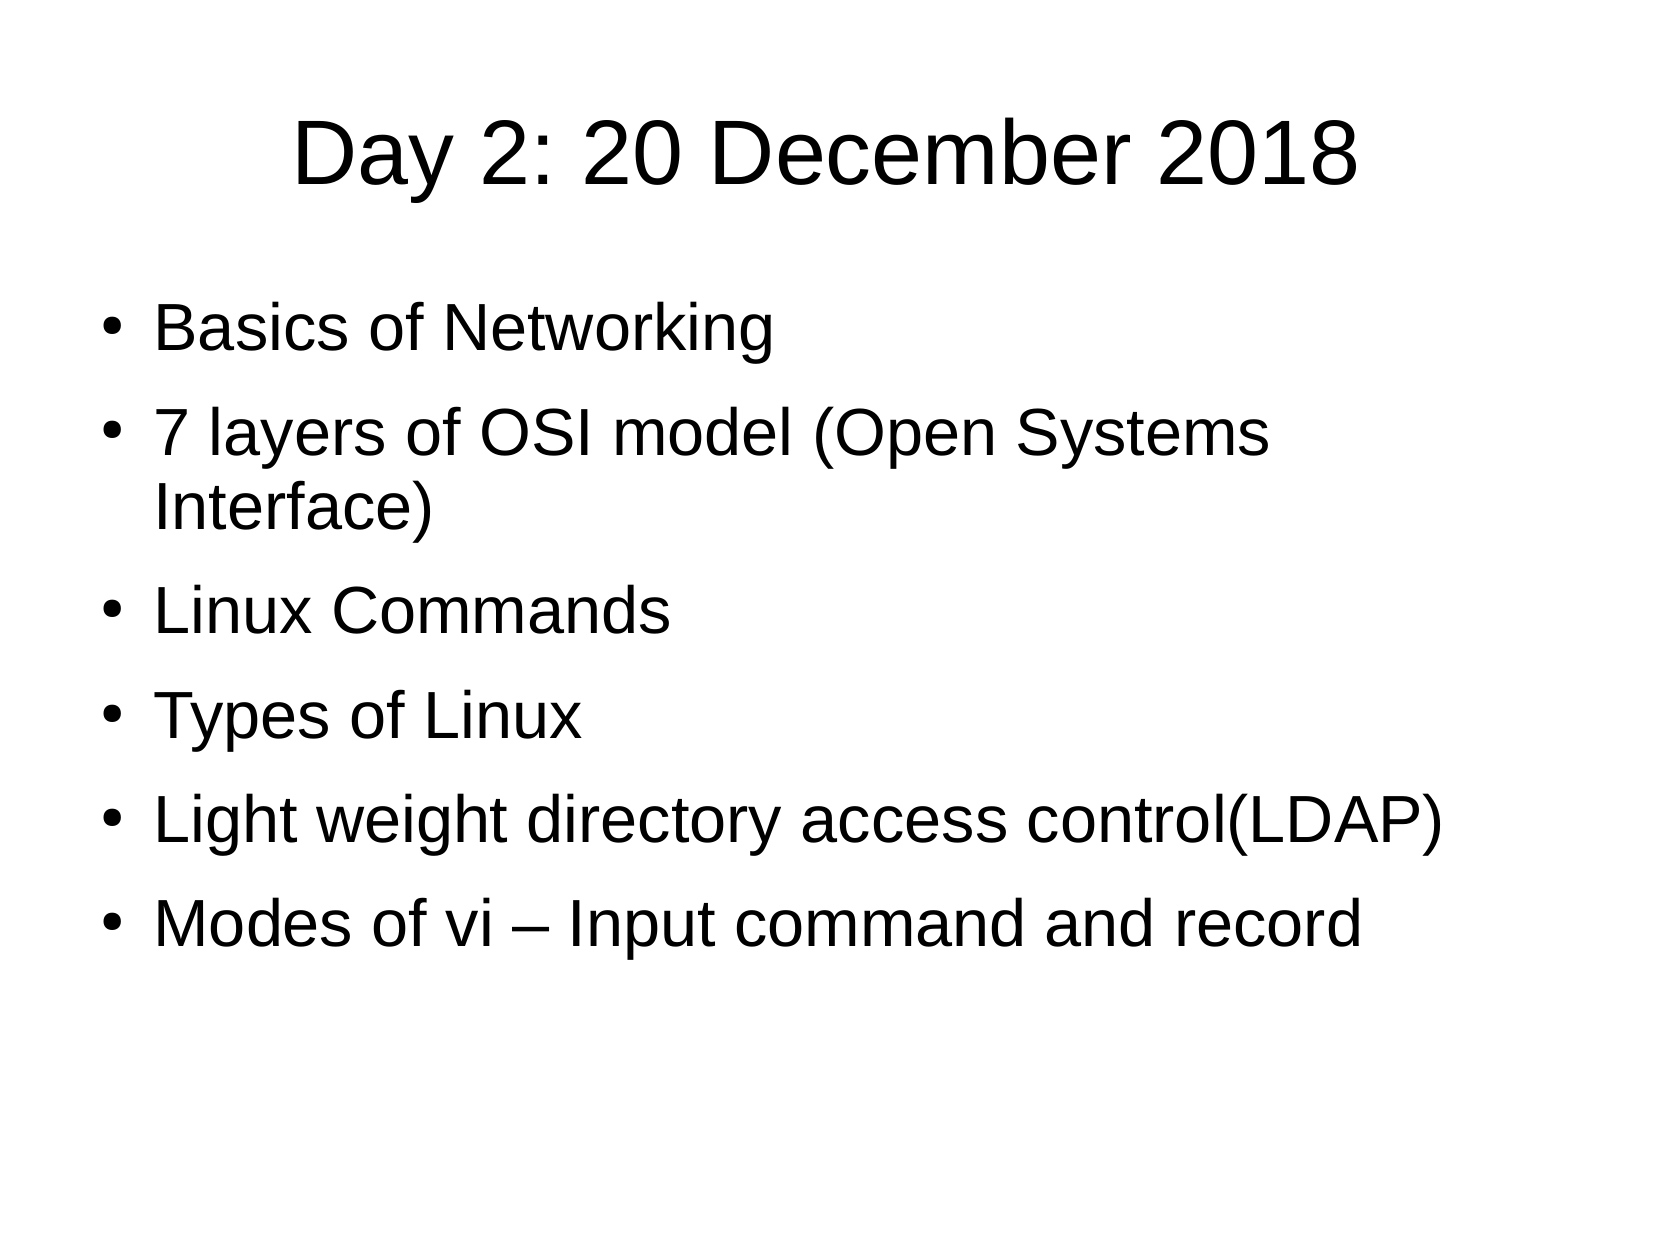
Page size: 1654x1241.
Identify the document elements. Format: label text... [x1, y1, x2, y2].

list Basics of Networking 7 layers of OSI model (Open Systems Interface) Linux Commands Types of Linux Light weight directory access control(LDAP) Modes of vi – Input command and record [82, 290, 1571, 1010]
title Day 2: 20 December 2018 [82, 49, 1571, 257]
